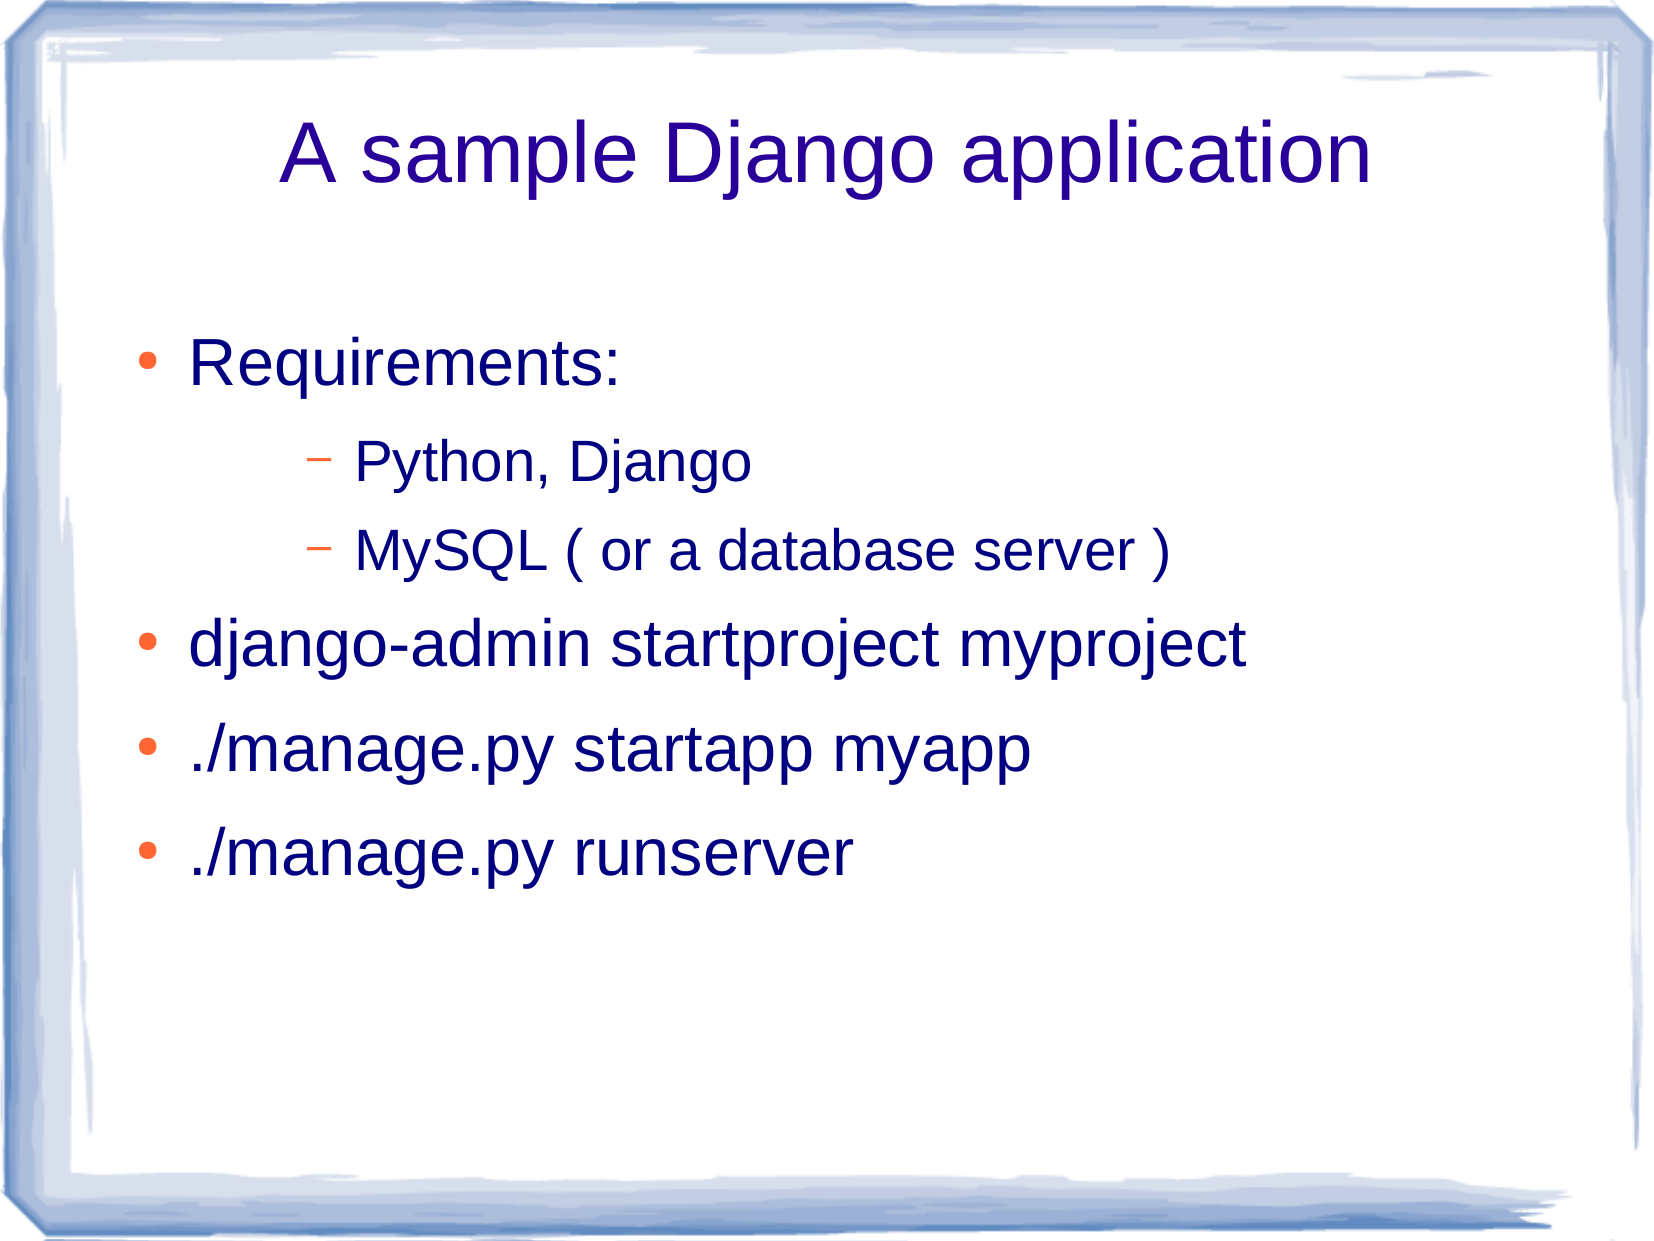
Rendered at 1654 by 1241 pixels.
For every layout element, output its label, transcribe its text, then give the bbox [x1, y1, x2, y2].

picture [0, 0, 1654, 1241]
list Requirements: Python, Django MySQL ( or a database server ) django-admin startproject myproject ./manage.py startapp myapp ./manage.py runserver [118, 324, 1571, 1004]
title A sample Django application [82, 49, 1571, 257]
